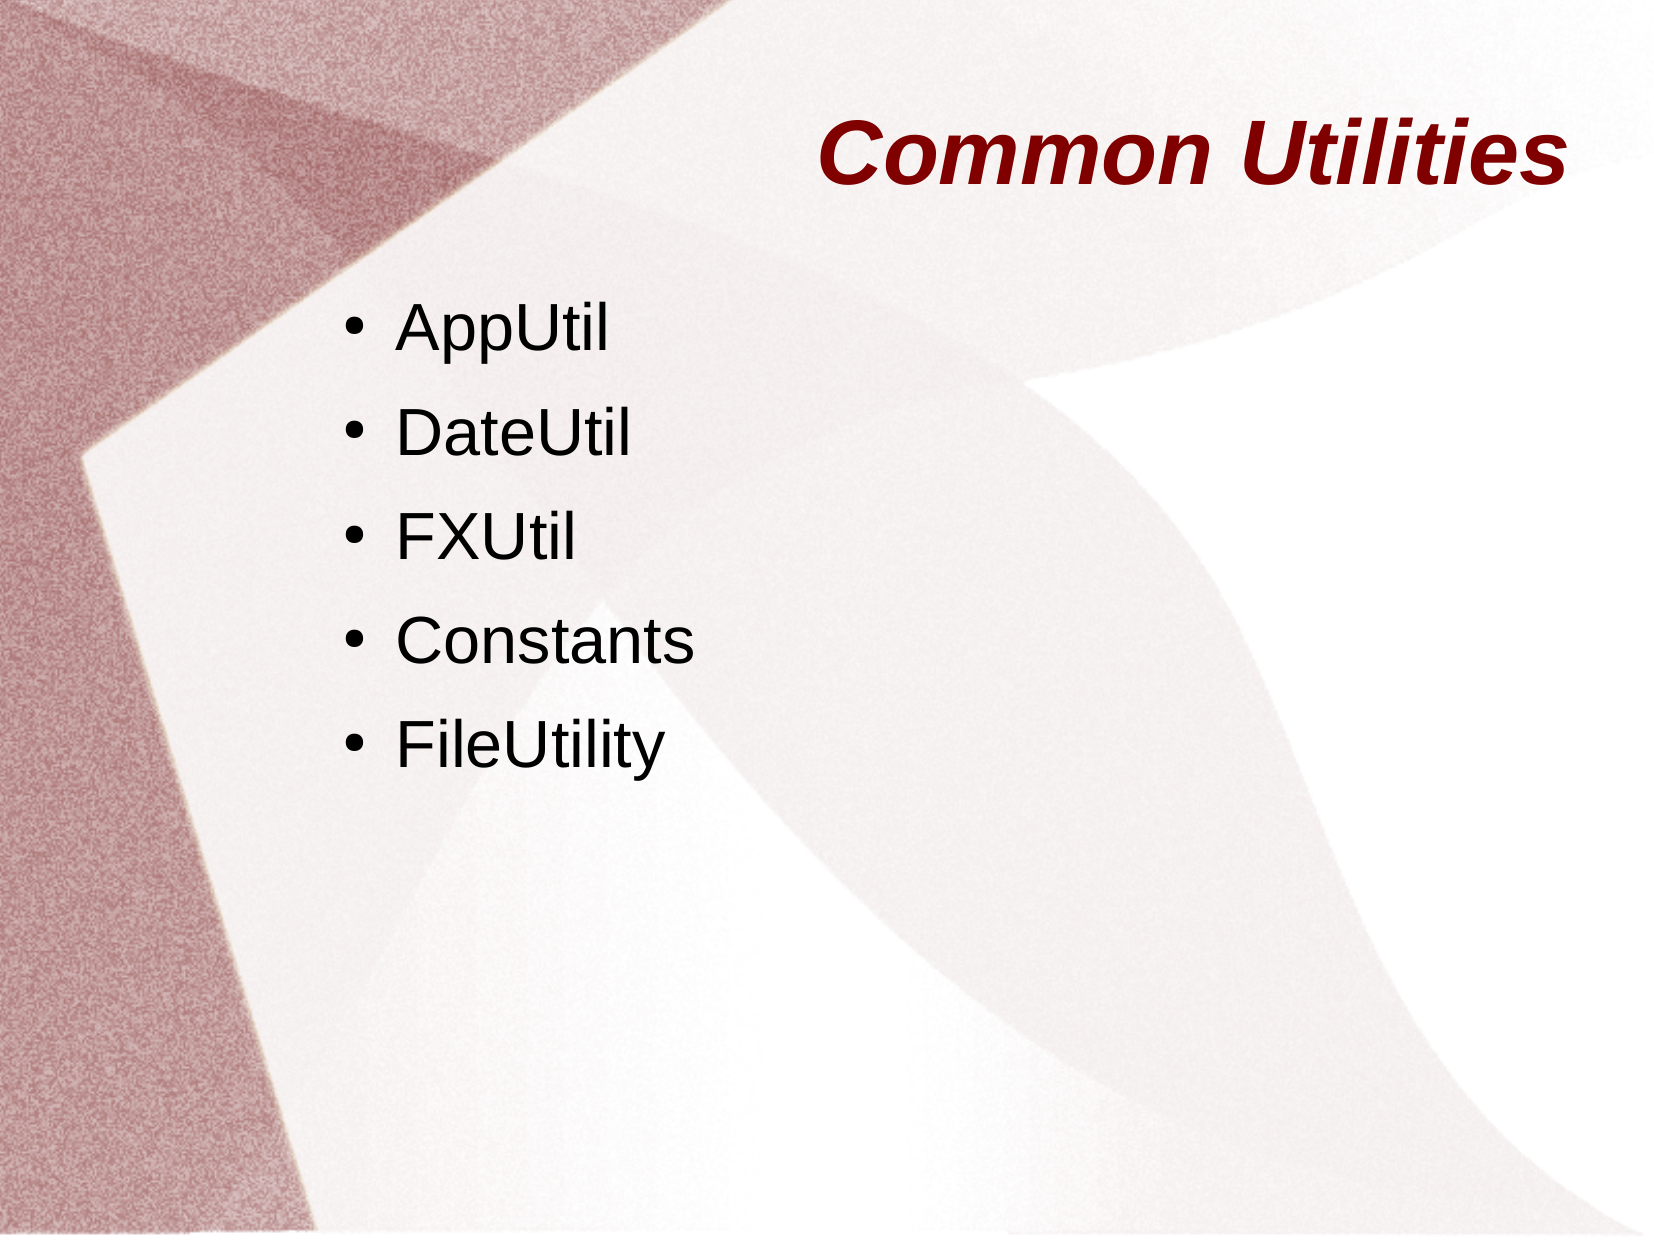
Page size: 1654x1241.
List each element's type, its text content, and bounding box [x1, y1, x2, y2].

picture [0, 0, 1654, 1241]
list AppUtil DateUtil FXUtil Constants FileUtility [324, 290, 1601, 916]
title Common Utilities [82, 101, 1571, 205]
